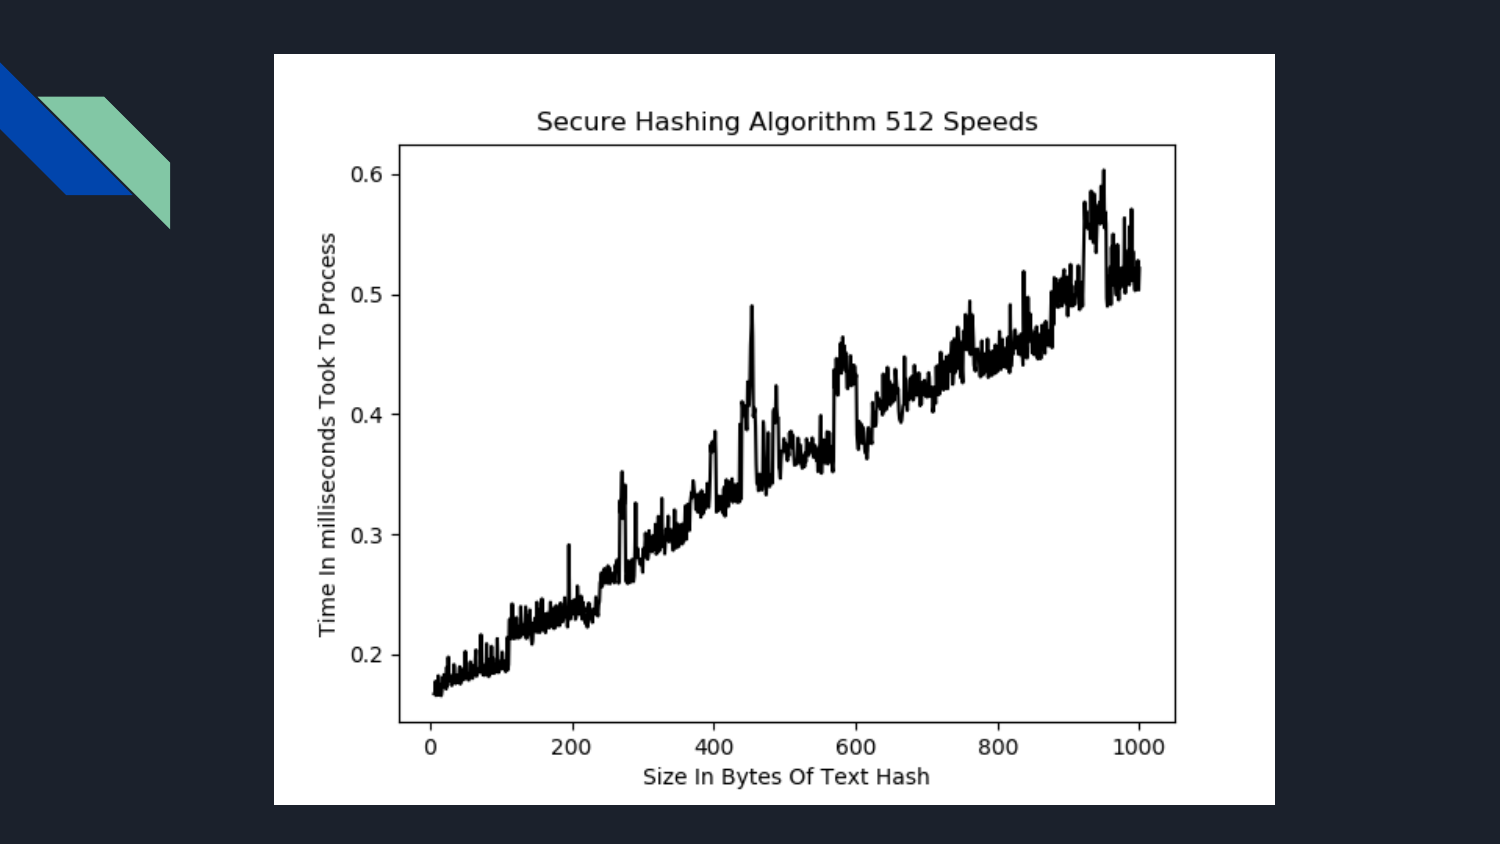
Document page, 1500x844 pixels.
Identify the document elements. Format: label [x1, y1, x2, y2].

picture [274, 54, 1275, 805]
